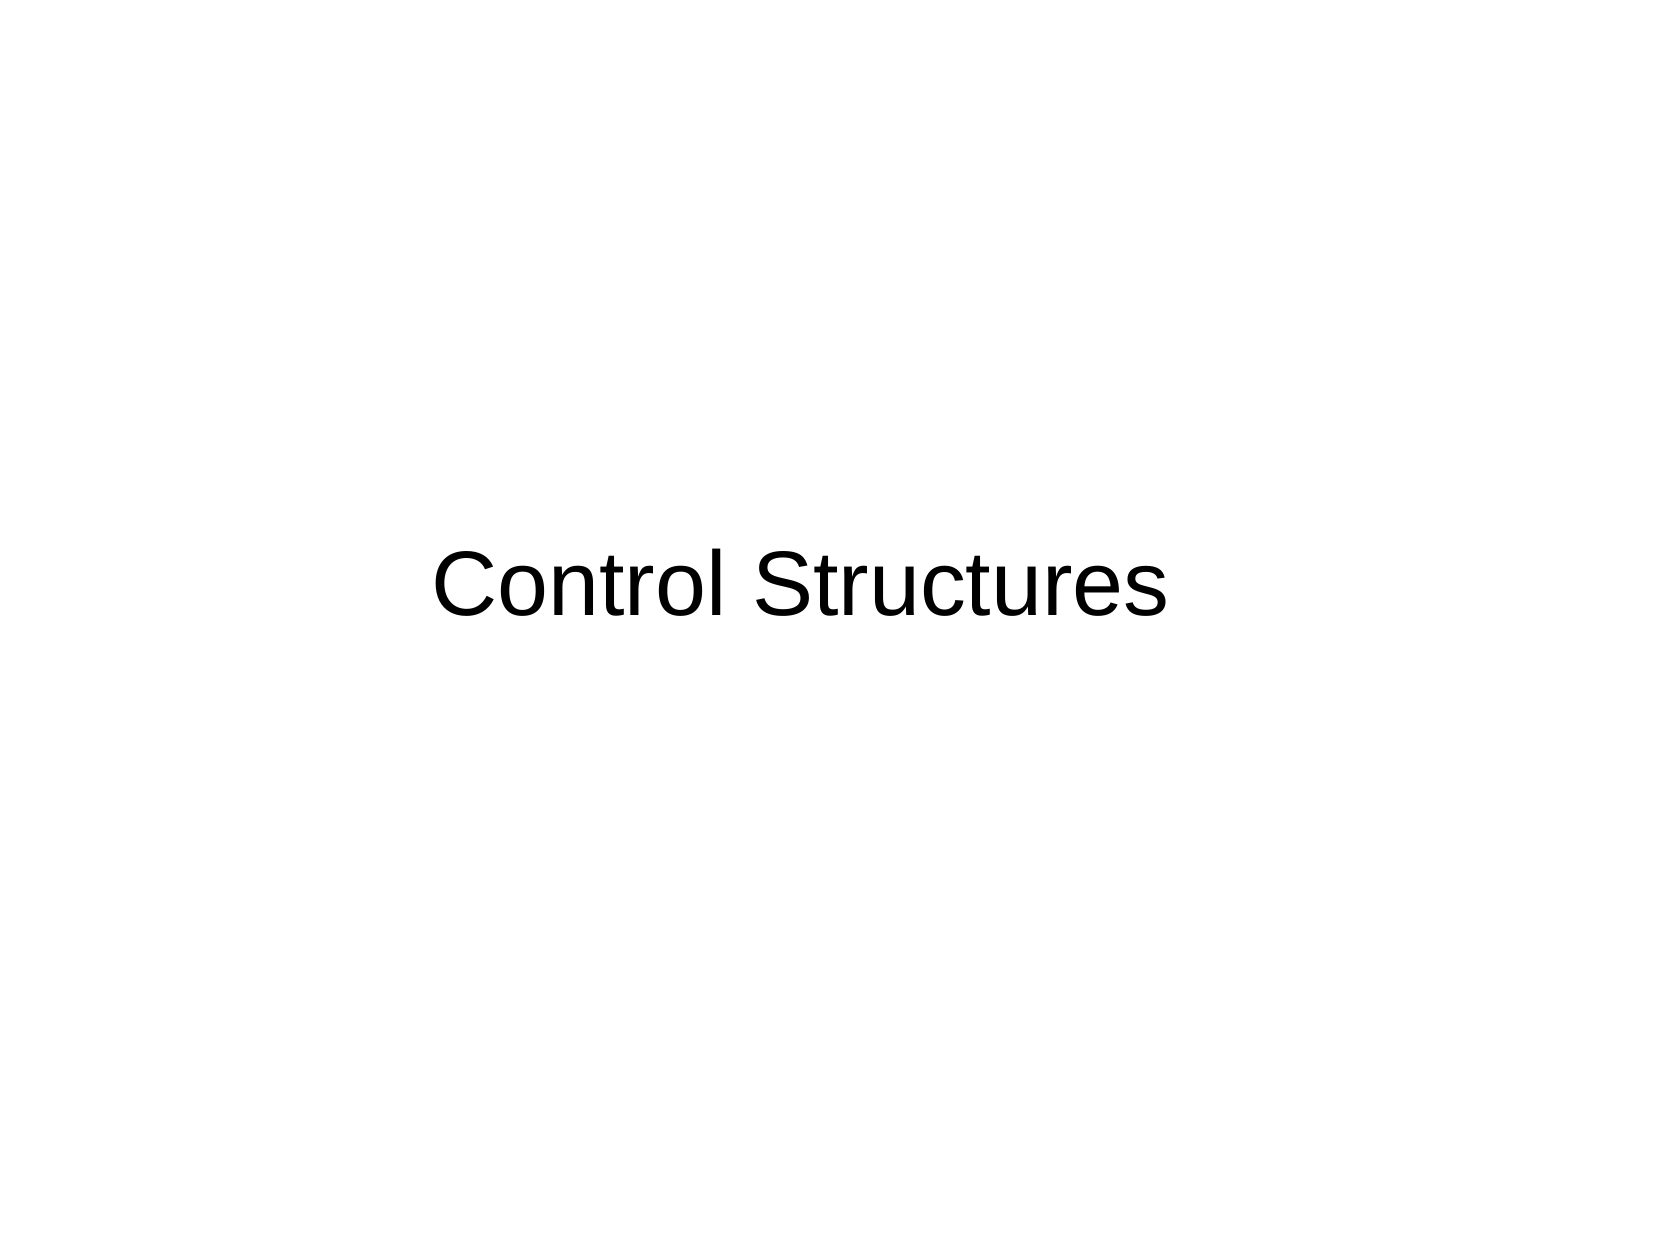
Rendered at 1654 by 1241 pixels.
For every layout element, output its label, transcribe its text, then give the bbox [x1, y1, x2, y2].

title Control Structures [56, 480, 1546, 688]
